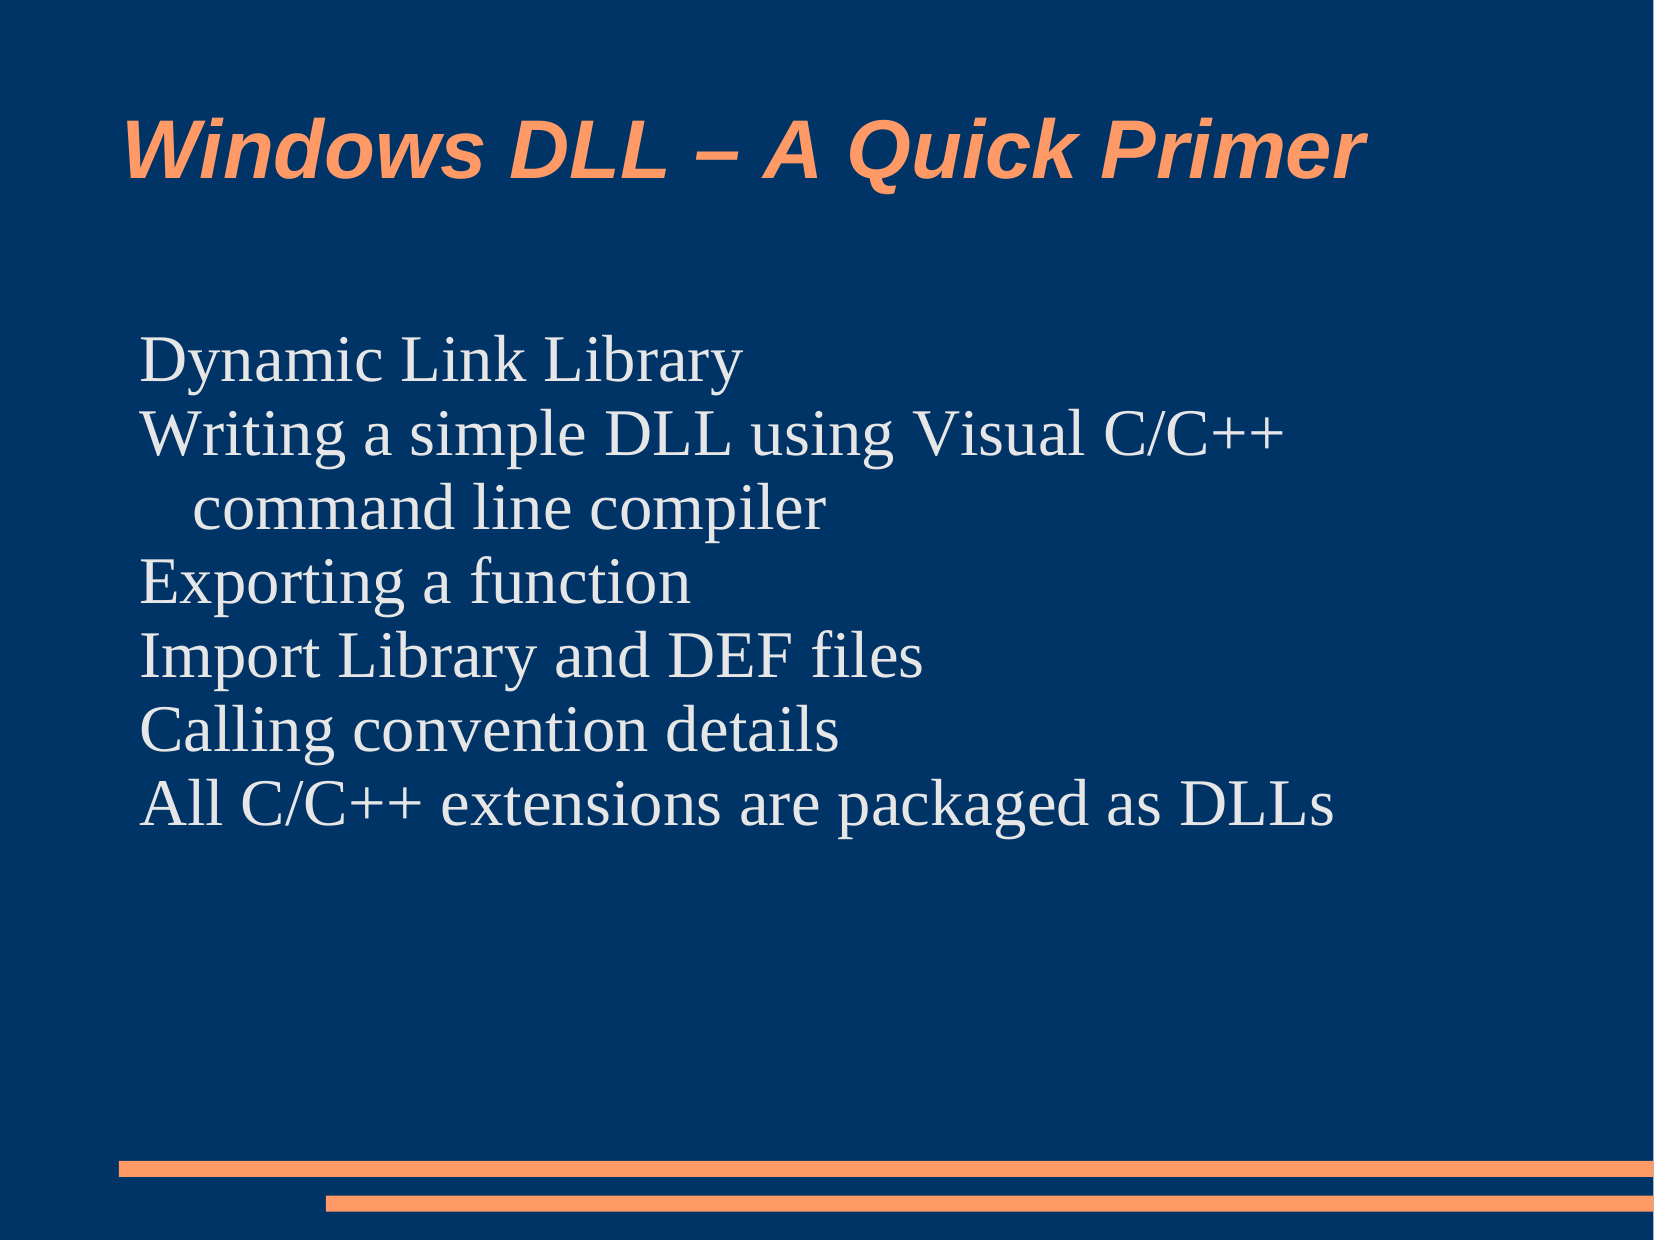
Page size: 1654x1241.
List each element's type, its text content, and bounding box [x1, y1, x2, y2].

title Windows DLL – A Quick Primer [121, 46, 1534, 254]
list Dynamic Link Library Writing a simple DLL using Visual C/C++ command line compiler Exporting a function Import Library and DEF files Calling convention details All C/C++ extensions are packaged as DLLs [121, 322, 1561, 1133]
